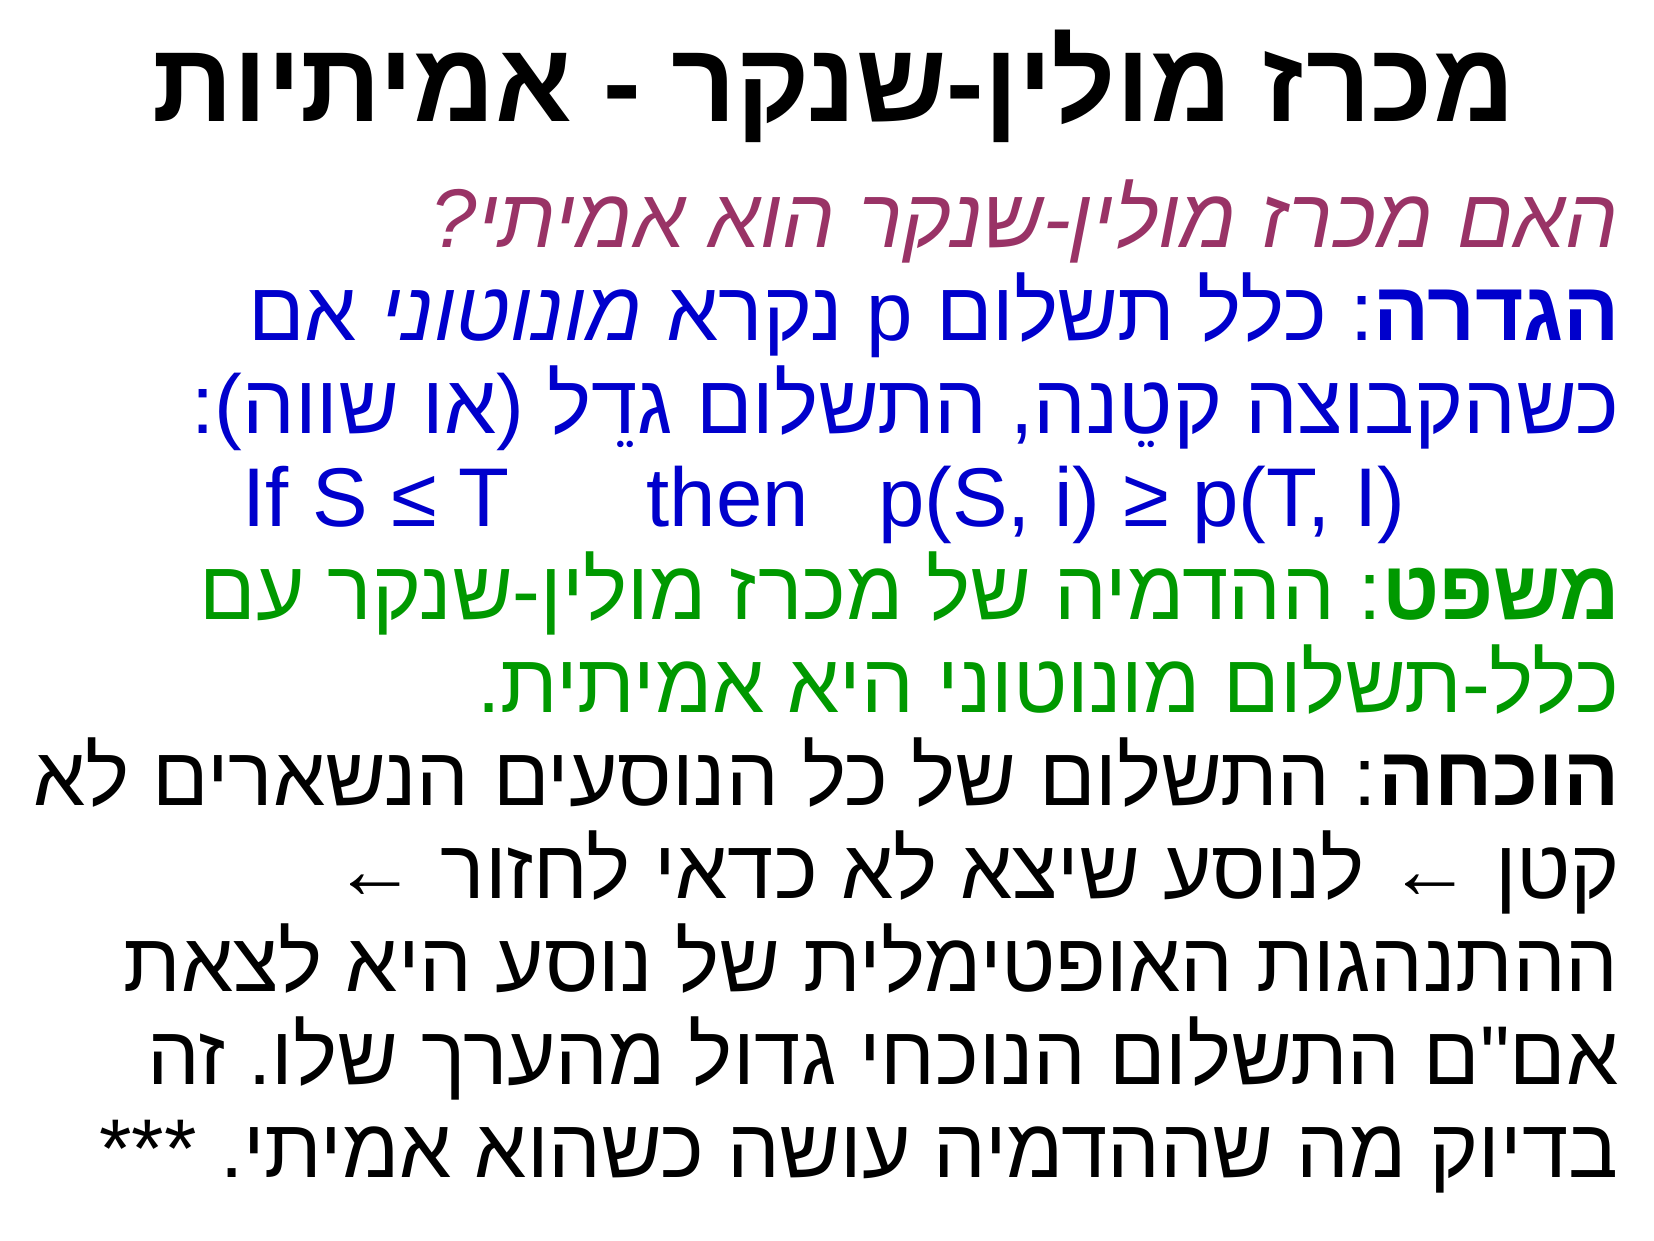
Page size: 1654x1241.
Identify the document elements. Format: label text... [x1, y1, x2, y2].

text_box האם מכרז מולין-שנקר הוא אמיתי? הגדרה: כלל תשלום p נקרא מונוטוני אם כשהקבוצה קטֵנה, התשלום גדֵל (או שווה): If S ≤ T then p(S, i) ≥ p(‎T, I) משפט: ההדמיה של מכרז מולין-שנקר עם כלל-תשלום מונוטוני היא אמיתית. הוכחה: התשלום של כל הנוסעים הנשארים לא קטן ← לנוסע שיצא לא כדאי לחזור ← ההתנהגות האופטימלית של נוסע היא לצאת אם"ם התשלום הנוכחי גדול מהערך שלו. זה בדיוק מה שההדמיה עושה כשהוא אמיתי. *** [15, 165, 1636, 1241]
title מכרז מולין-שנקר - אמיתיות [15, 15, 1654, 151]
